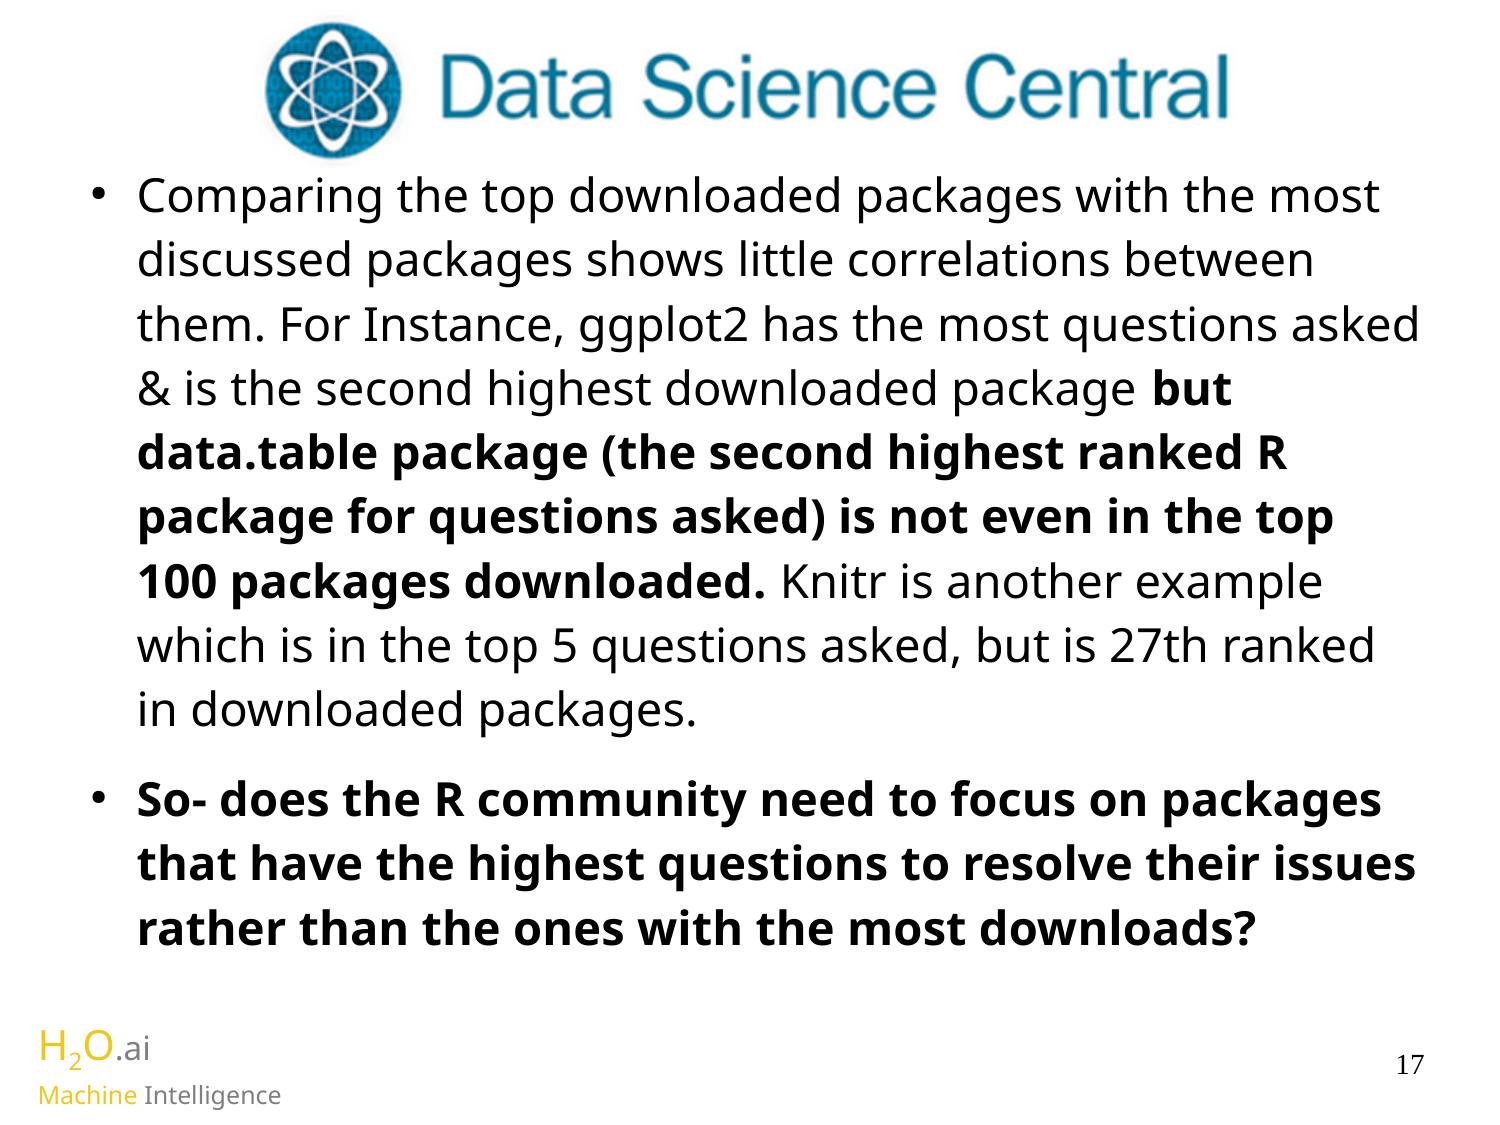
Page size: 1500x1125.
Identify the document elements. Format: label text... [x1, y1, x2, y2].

list Comparing the top downloaded packages with the most discussed packages shows little correlations between them. For Instance, ggplot2 has the most questions asked & is the second highest downloaded package but data.table package (the second highest ranked R package for questions asked) is not even in the top 100 packages downloaded. Knitr is another example which is in the top 5 questions asked, but is 27th ranked in downloaded packages. So- does the R community need to focus on packages that have the highest questions to resolve their issues rather than the ones with the most downloads? [75, 162, 1425, 1025]
picture [238, 5, 1262, 176]
